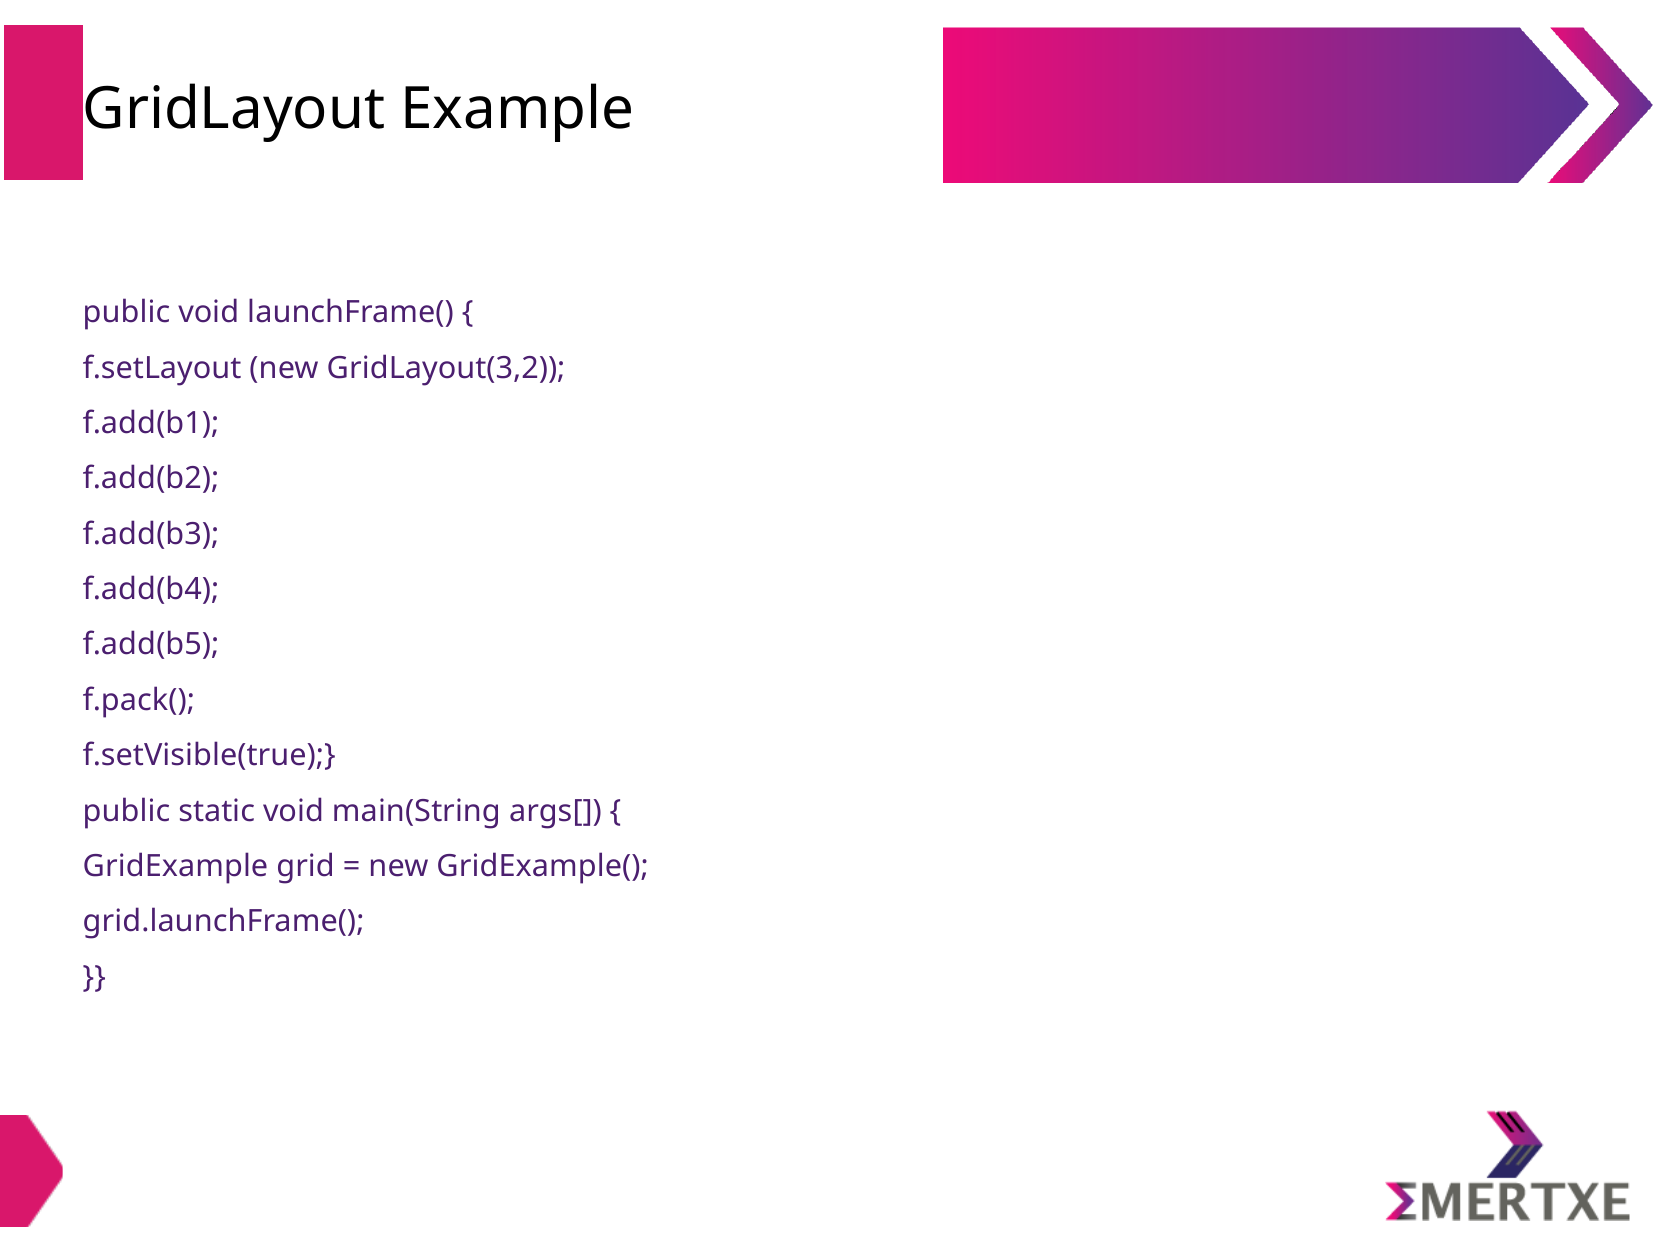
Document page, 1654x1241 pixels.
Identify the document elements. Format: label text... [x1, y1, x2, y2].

picture [1385, 1107, 1631, 1221]
picture [1571, 27, 1653, 183]
title GridLayout Example [82, 2, 1571, 210]
list public void launchFrame() { f.setLayout (new GridLayout(3,2)); f.add(b1); f.add(b2); f.add(b3); f.add(b4); f.add(b5); f.pack(); f.setVisible(true);} public static void main(String args[]) { GridExample grid = new GridExample(); grid.launchFrame(); }} [82, 290, 1571, 1010]
